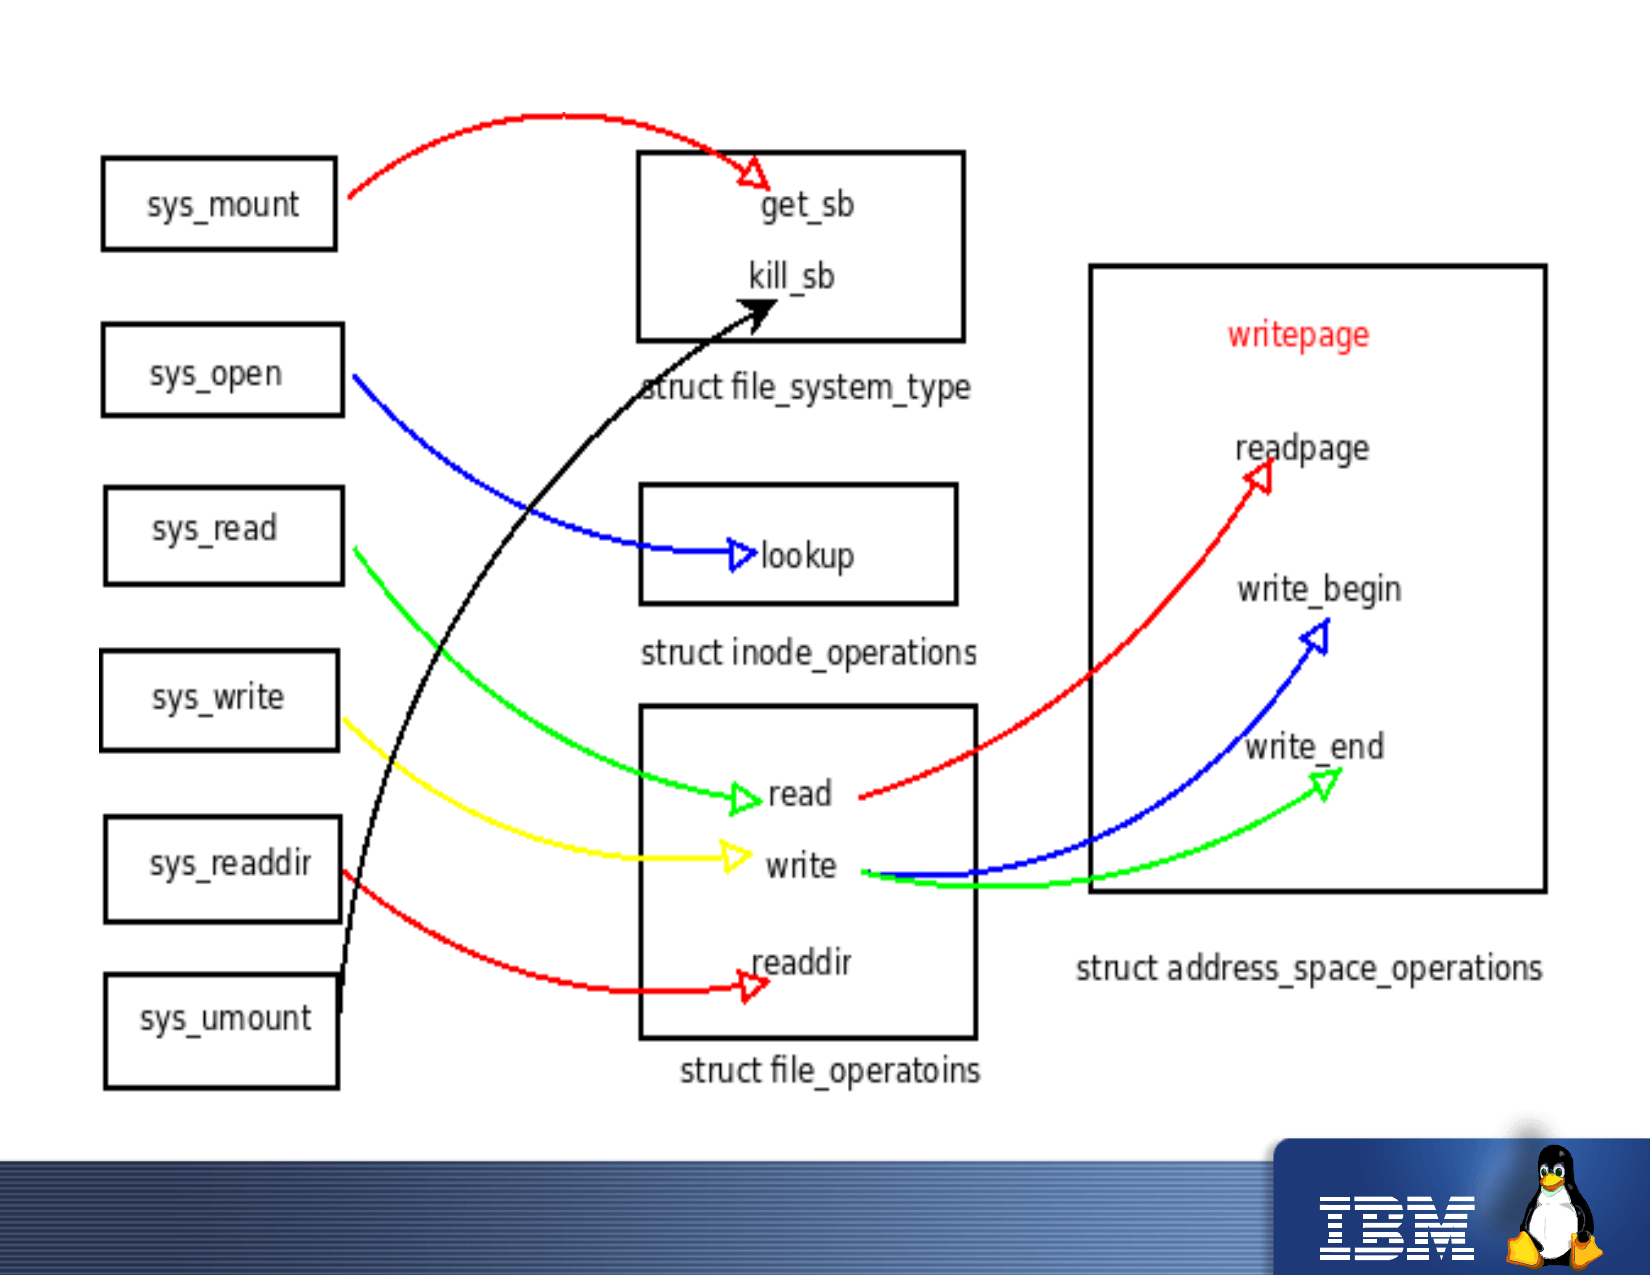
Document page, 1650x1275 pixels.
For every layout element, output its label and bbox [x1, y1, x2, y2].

picture [99, 112, 1551, 1111]
